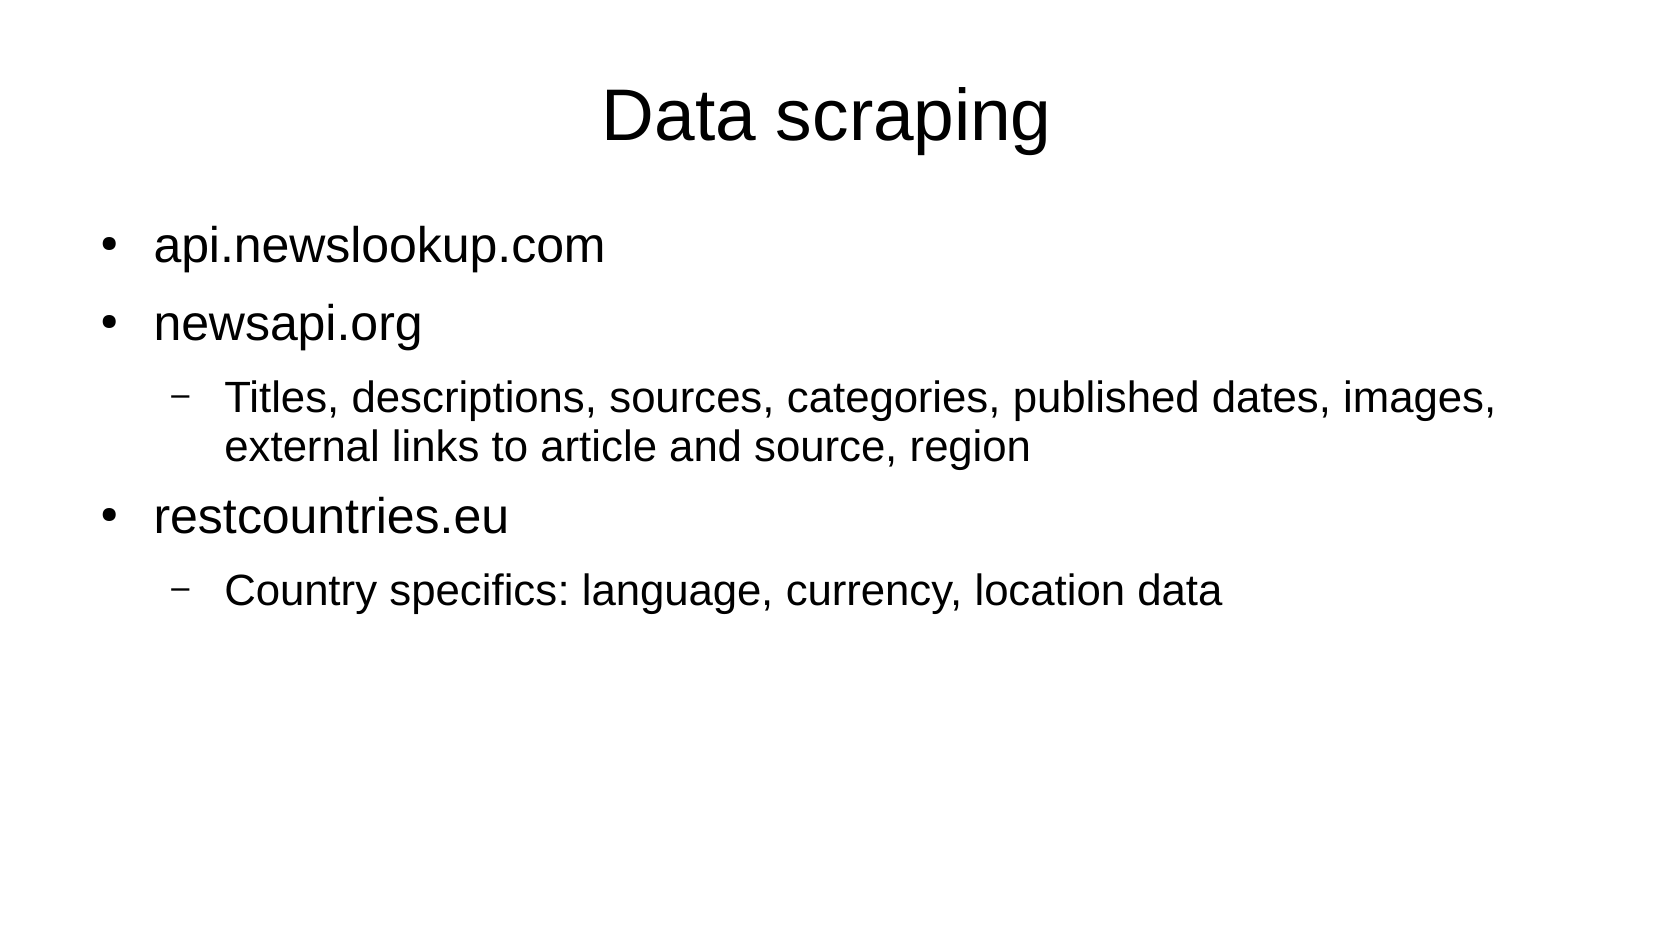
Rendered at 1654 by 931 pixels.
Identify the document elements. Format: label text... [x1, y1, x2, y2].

title Data scraping [82, 37, 1571, 193]
list api.newslookup.com newsapi.org Titles, descriptions, sources, categories, published dates, images, external links to article and source, region restcountries.eu Country specifics: language, currency, location data [82, 217, 1571, 758]
